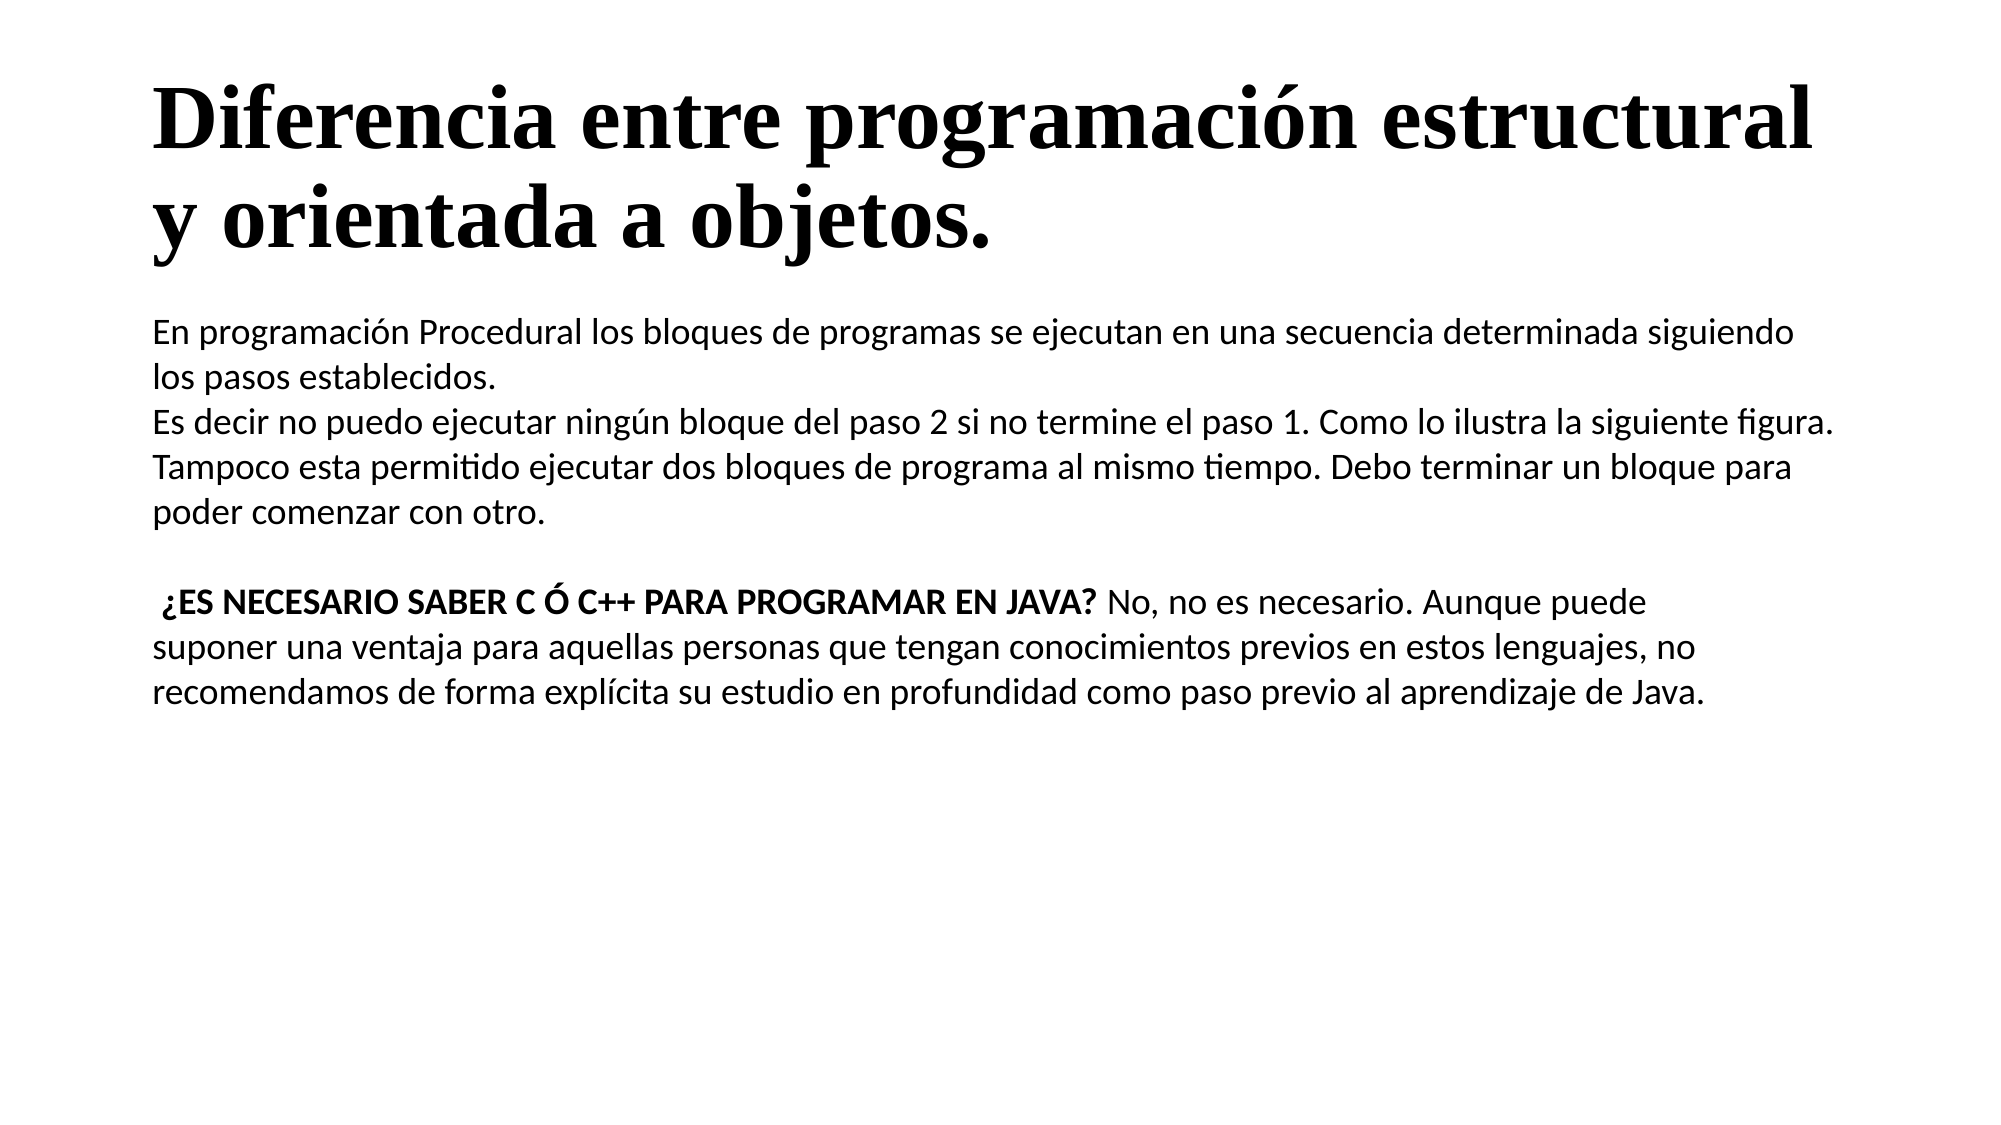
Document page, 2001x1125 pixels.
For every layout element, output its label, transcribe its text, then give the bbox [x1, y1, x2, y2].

text_box Diferencia entre programación estructural y orientada a objetos. [137, 59, 1862, 277]
text_box En programación Procedural los bloques de programas se ejecutan en una secuencia determinada siguiendo los pasos establecidos. Es decir no puedo ejecutar ningún bloque del paso 2 si no termine el paso 1. Como lo ilustra la siguiente figura. Tampoco esta permitido ejecutar dos bloques de programa al mismo tiempo. Debo terminar un bloque para poder comenzar con otro. ¿ES NECESARIO SABER C Ó C++ PARA PROGRAMAR EN JAVA? No, no es necesario. Aunque puede suponer una ventaja para aquellas personas que tengan conocimientos previos en estos lenguajes, no recomendamos de forma explícita su estudio en profundidad como paso previo al aprendizaje de Java. [137, 299, 1862, 1013]
